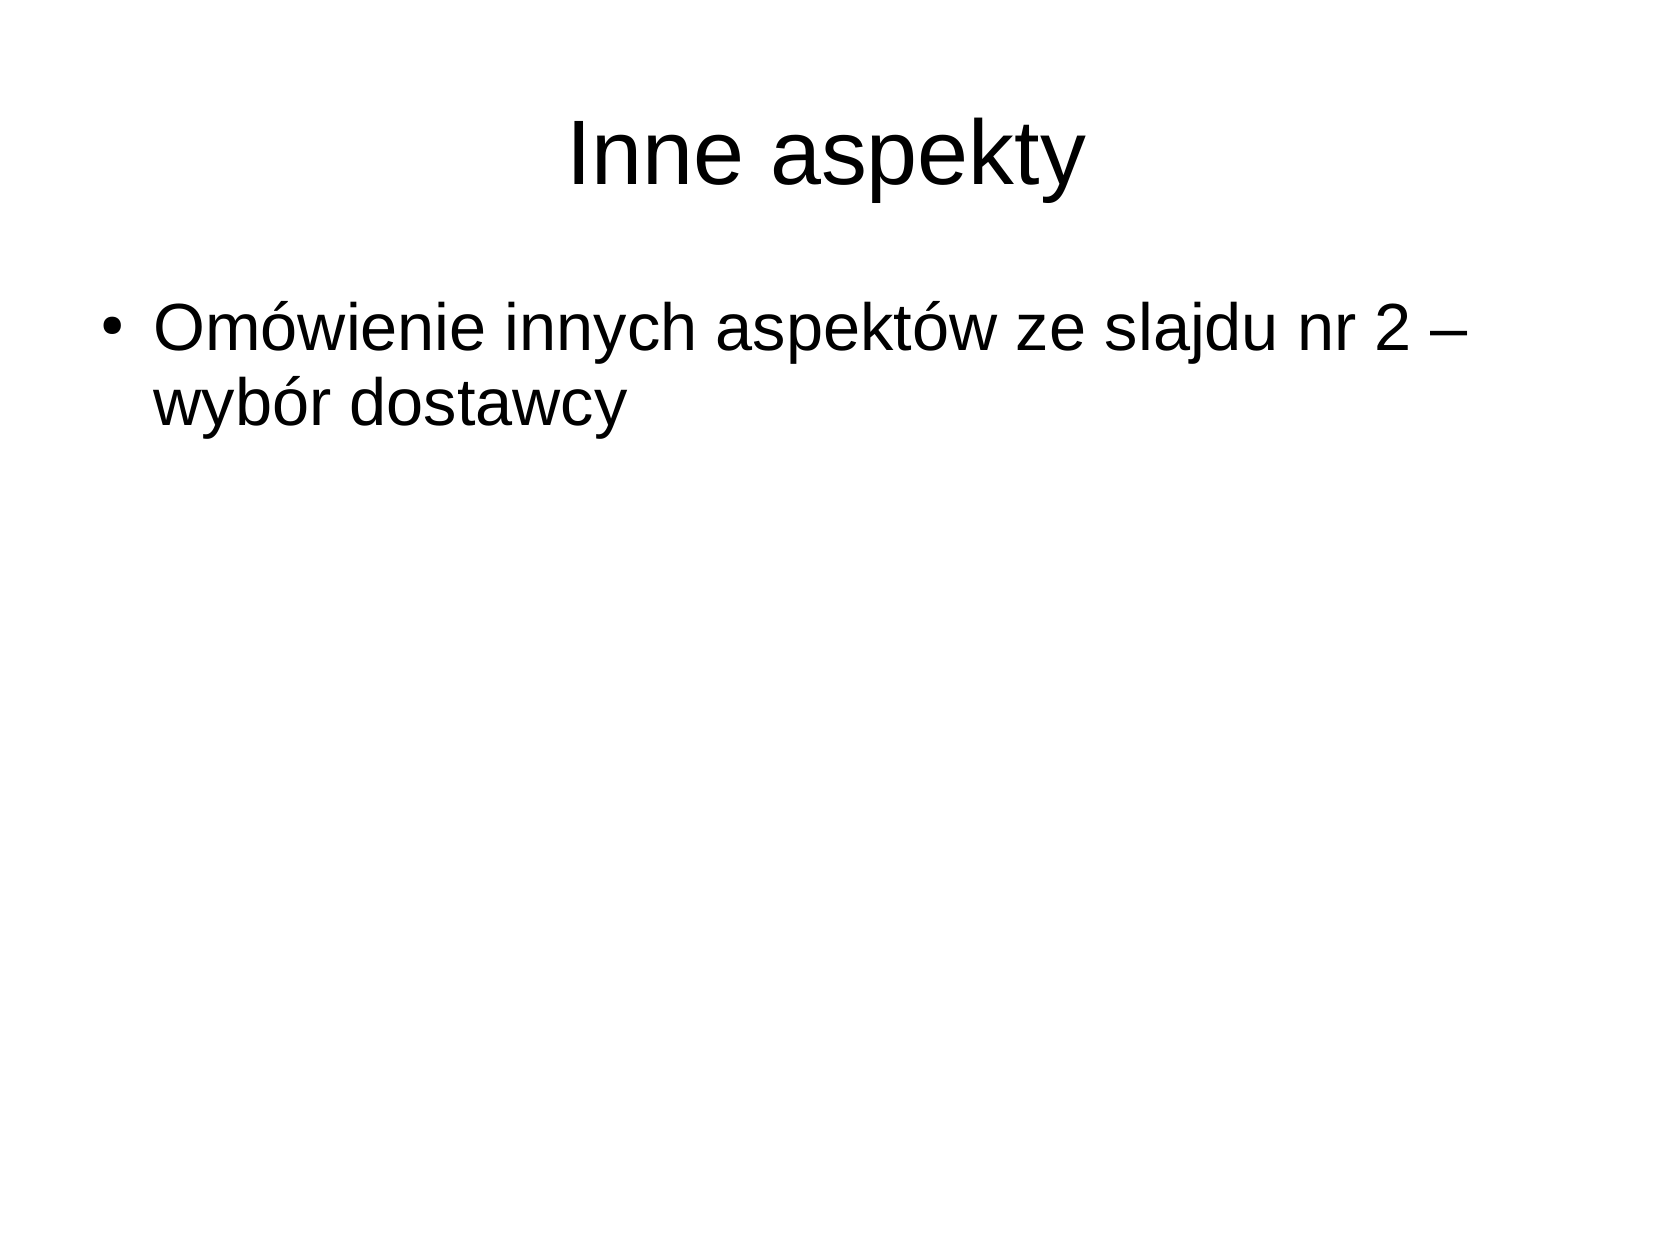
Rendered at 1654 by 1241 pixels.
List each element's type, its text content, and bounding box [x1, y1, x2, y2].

list Omówienie innych aspektów ze slajdu nr 2 – wybór dostawcy [82, 290, 1571, 1010]
title Inne aspekty [82, 49, 1571, 257]
